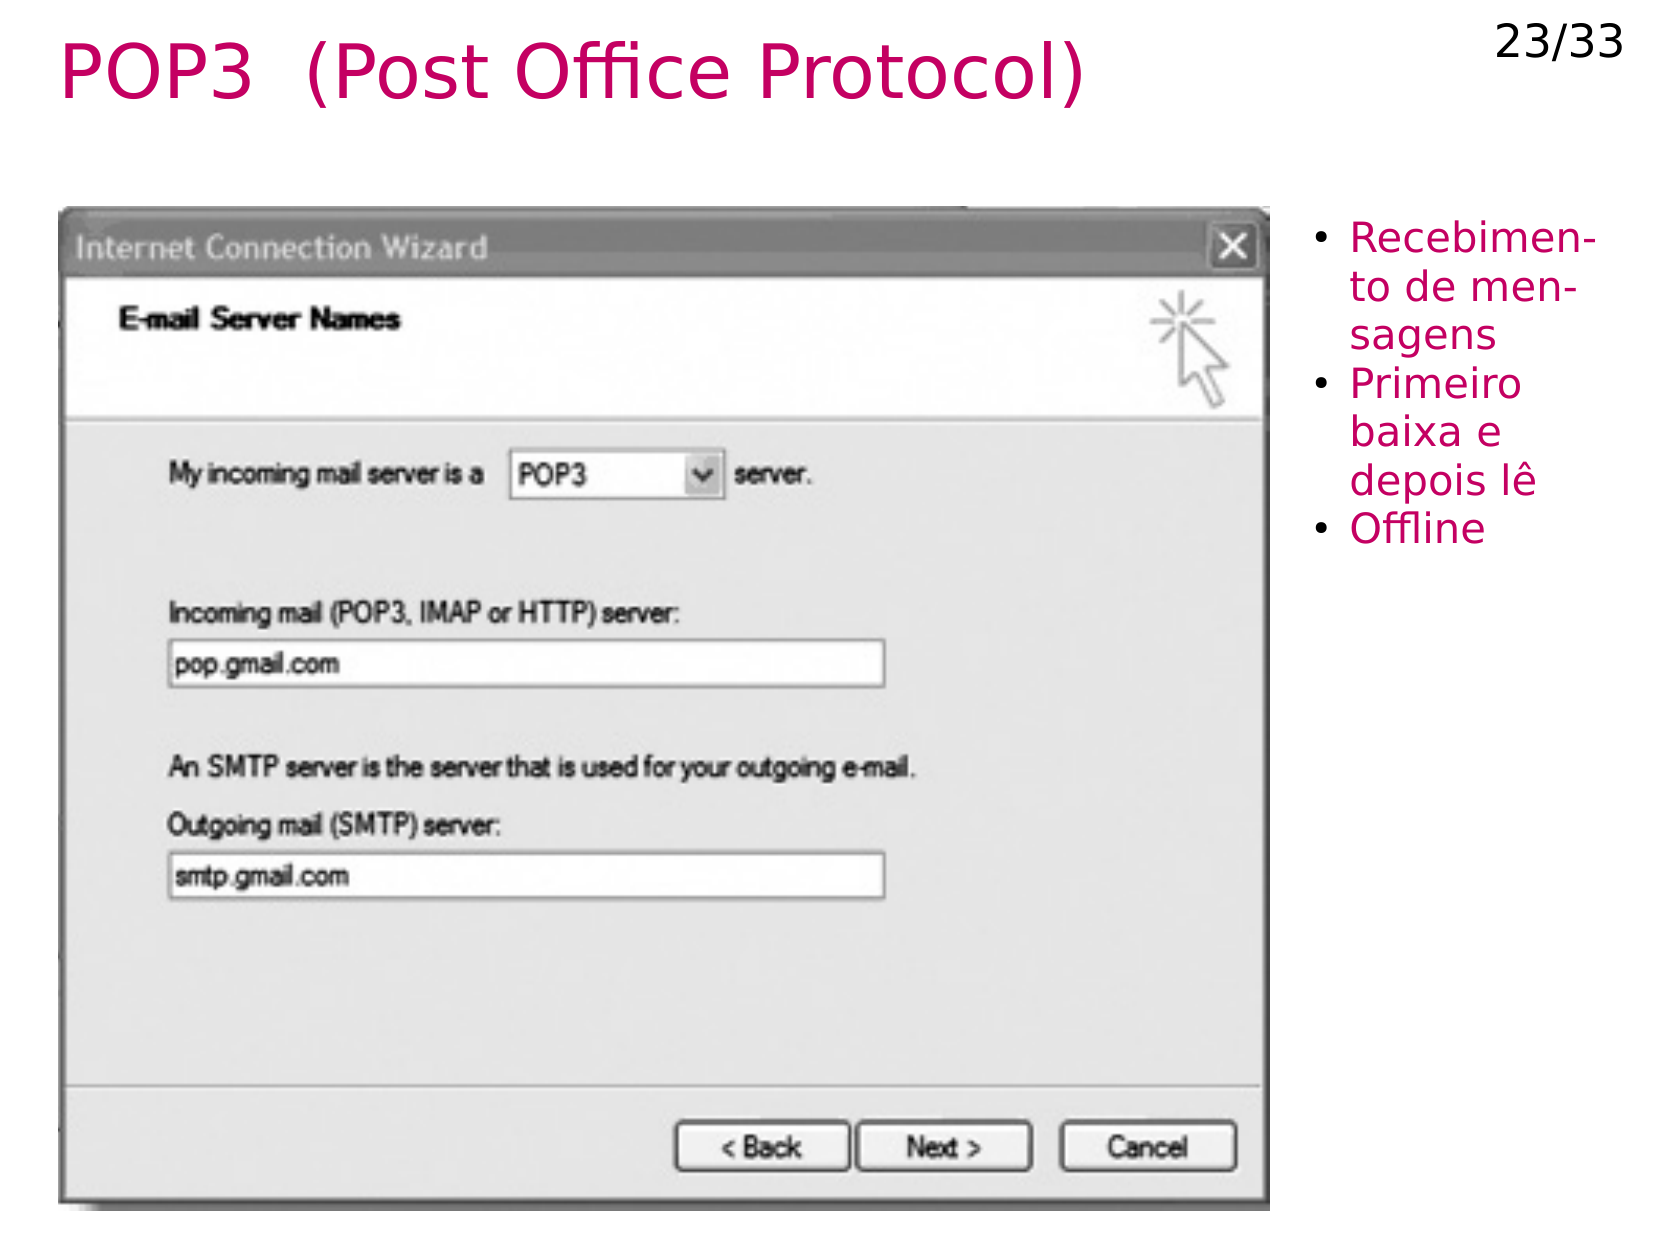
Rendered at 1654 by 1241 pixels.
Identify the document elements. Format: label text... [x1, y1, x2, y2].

text_box Recebimen-to de men-sagens Primeiro baixa e depois lê Offline [1299, 206, 1625, 561]
title POP3 (Post Office Protocol) [59, 29, 1625, 148]
picture [58, 206, 1270, 1211]
